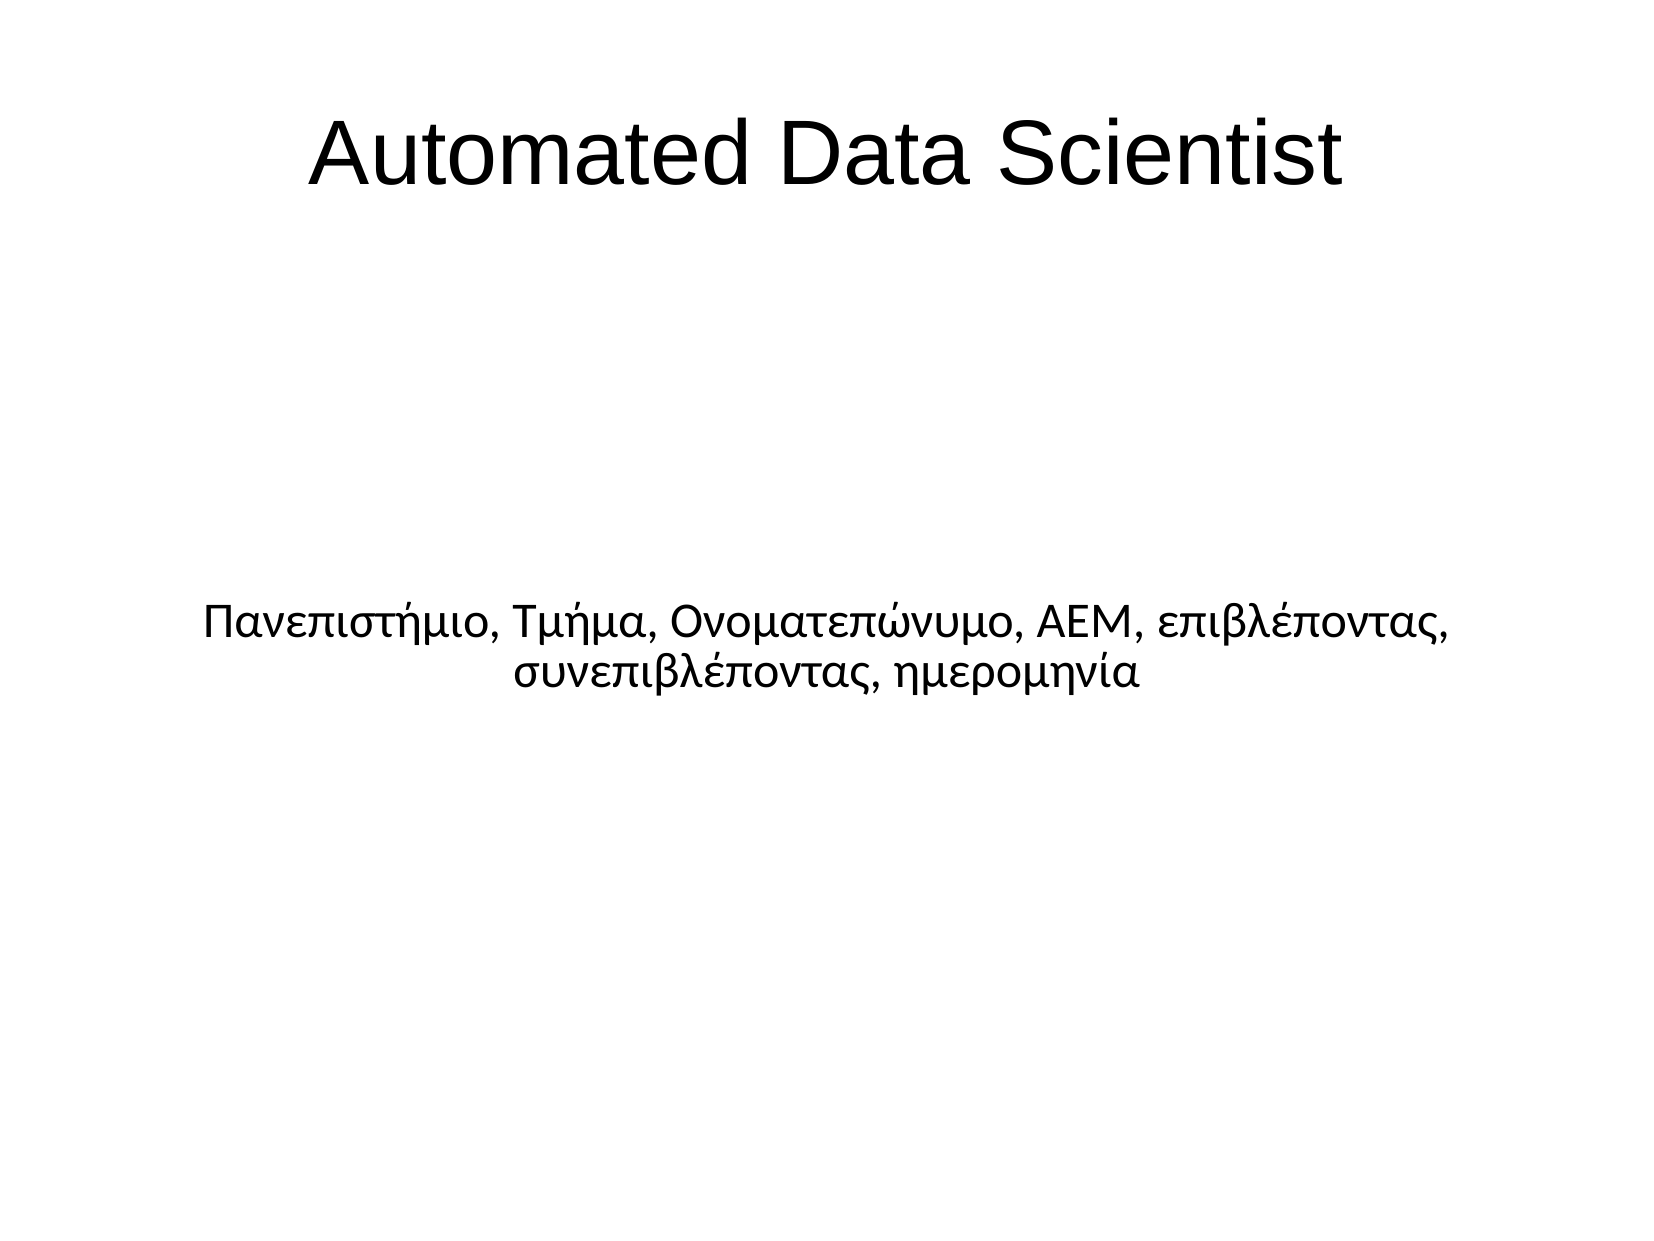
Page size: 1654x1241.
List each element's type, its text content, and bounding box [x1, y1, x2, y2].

subtitle Πανεπιστήμιο, Τμήμα, Ονοματεπώνυμο, ΑΕΜ, επιβλέποντας, συνεπιβλέποντας, ημερομηνία [82, 290, 1571, 1010]
title Automated Data Scientist [82, 49, 1571, 257]
